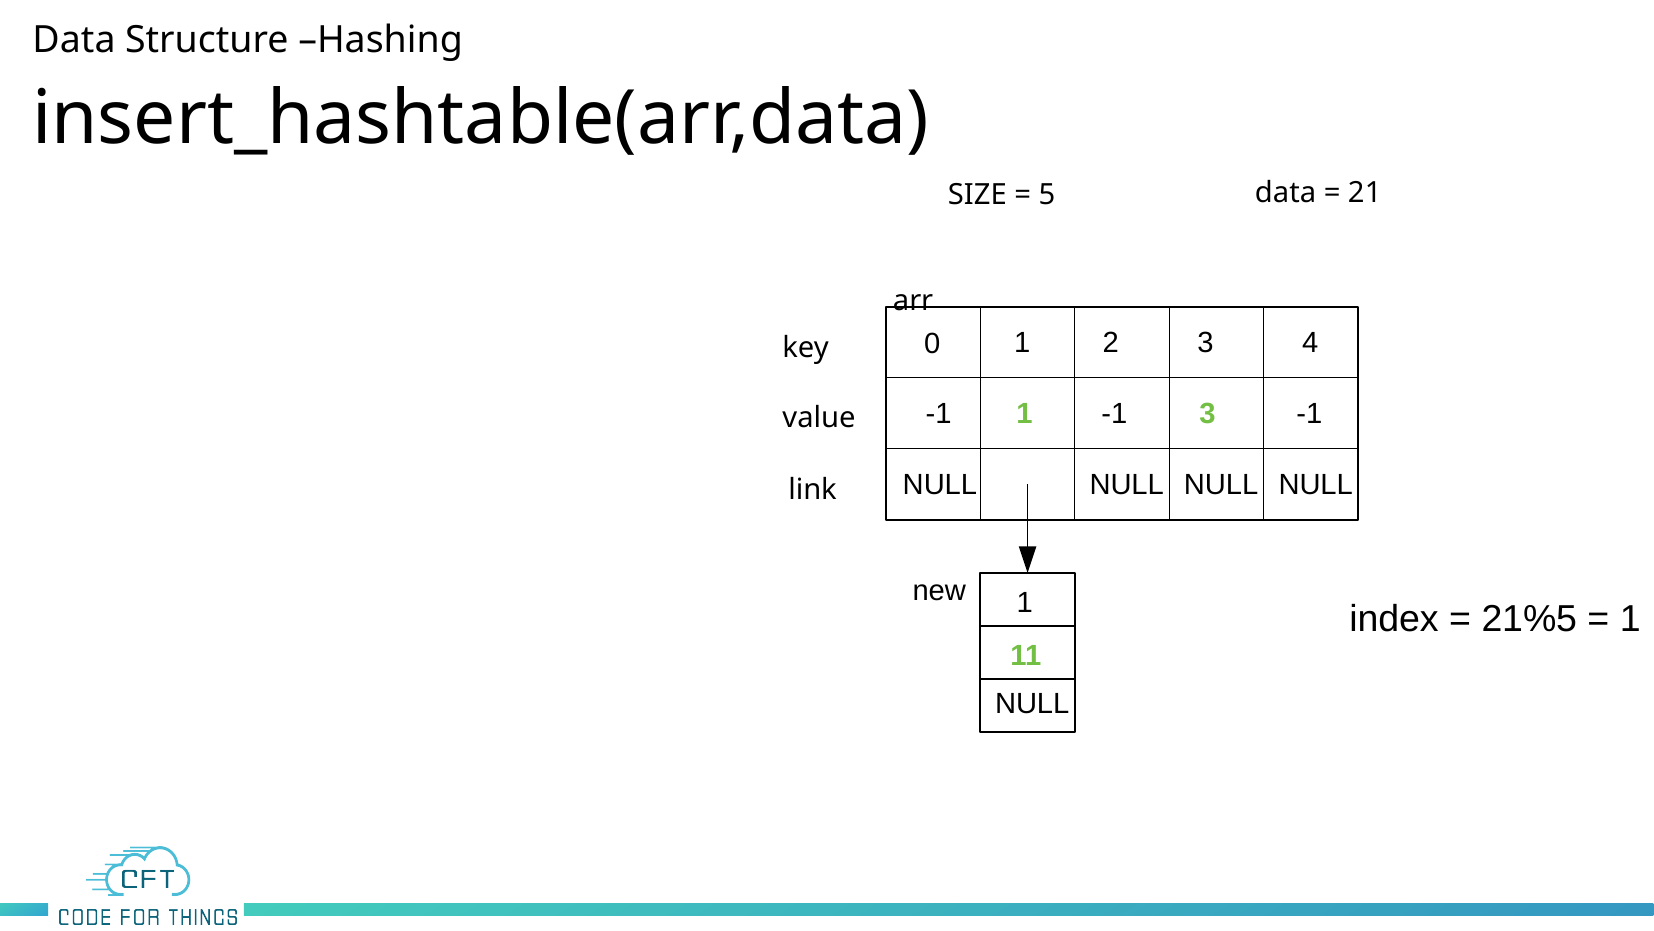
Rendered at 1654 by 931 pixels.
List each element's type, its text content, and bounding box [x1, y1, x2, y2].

text_box NULL [1074, 460, 1169, 508]
text_box [981, 449, 1074, 520]
text_box [1264, 378, 1359, 448]
text_box [980, 572, 1075, 679]
text_box NULL [887, 460, 993, 509]
text_box [885, 473, 980, 520]
text_box 4 [1287, 318, 1334, 367]
text_box -1 [1281, 389, 1338, 438]
text_box [1170, 378, 1263, 448]
text_box [1075, 378, 1169, 448]
text_box 1 [1001, 578, 1048, 626]
text_box 1 [1001, 389, 1058, 438]
text_box [1075, 307, 1169, 377]
text_box 3 [1184, 389, 1241, 438]
text_box NULL [980, 679, 1085, 727]
text_box SIZE = 5 [933, 165, 1111, 215]
text_box value [767, 389, 898, 473]
text_box 1 [999, 318, 1046, 367]
text_box [1264, 509, 1359, 520]
text_box index = 21%5 = 1 [1334, 590, 1654, 648]
text_box [1264, 449, 1359, 460]
text_box [981, 307, 1074, 377]
text_box [981, 378, 1074, 448]
text_box [980, 727, 1075, 733]
text_box [910, 322, 980, 377]
title Data Structure –Hashing insert_hashtable(arr,data) [32, 12, 1184, 166]
text_box 11 [995, 631, 1075, 679]
text_box key [767, 318, 910, 403]
text_box NULL [1169, 460, 1263, 508]
text_box new [897, 566, 1002, 615]
text_box 3 [1182, 318, 1229, 367]
text_box [898, 378, 980, 448]
text_box arr [878, 272, 1056, 322]
picture [59, 846, 237, 925]
text_box [1170, 307, 1263, 377]
text_box NULL [1263, 460, 1368, 509]
text_box link [773, 460, 863, 510]
text_box -1 [910, 389, 967, 438]
text_box 0 [909, 319, 956, 368]
text_box data = 21 [1240, 163, 1418, 213]
text_box [1075, 449, 1169, 460]
text_box 2 [1087, 318, 1134, 367]
text_box [1075, 508, 1169, 520]
text_box [1170, 449, 1263, 460]
text_box [1170, 508, 1263, 520]
text_box [1264, 307, 1359, 377]
text_box -1 [1086, 389, 1143, 438]
text_box [898, 449, 980, 460]
